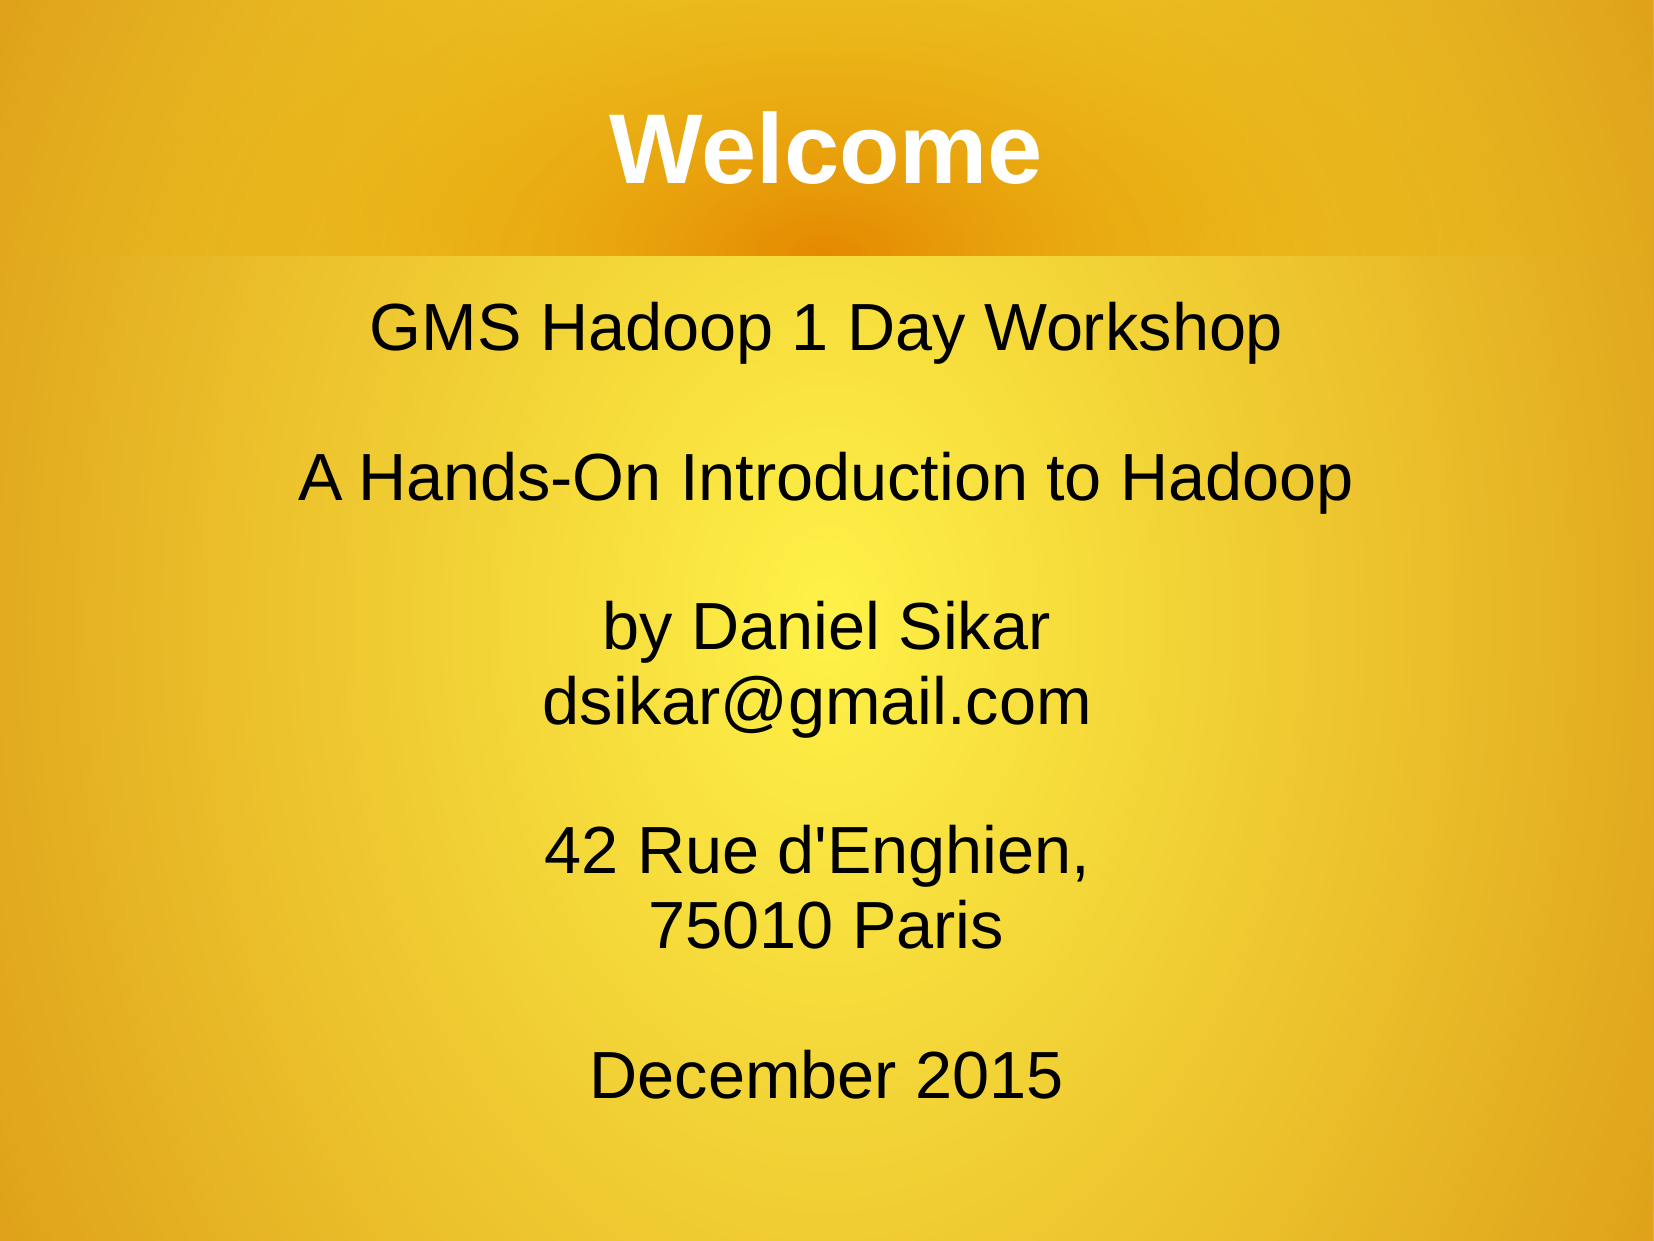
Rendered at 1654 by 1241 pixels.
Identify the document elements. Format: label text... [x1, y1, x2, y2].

subtitle GMS Hadoop 1 Day Workshop A Hands-On Introduction to Hadoop by Daniel Sikar dsikar@gmail.com 42 Rue d'Enghien, 75010 Paris December 2015 [82, 290, 1571, 1113]
title Welcome [82, 47, 1571, 252]
